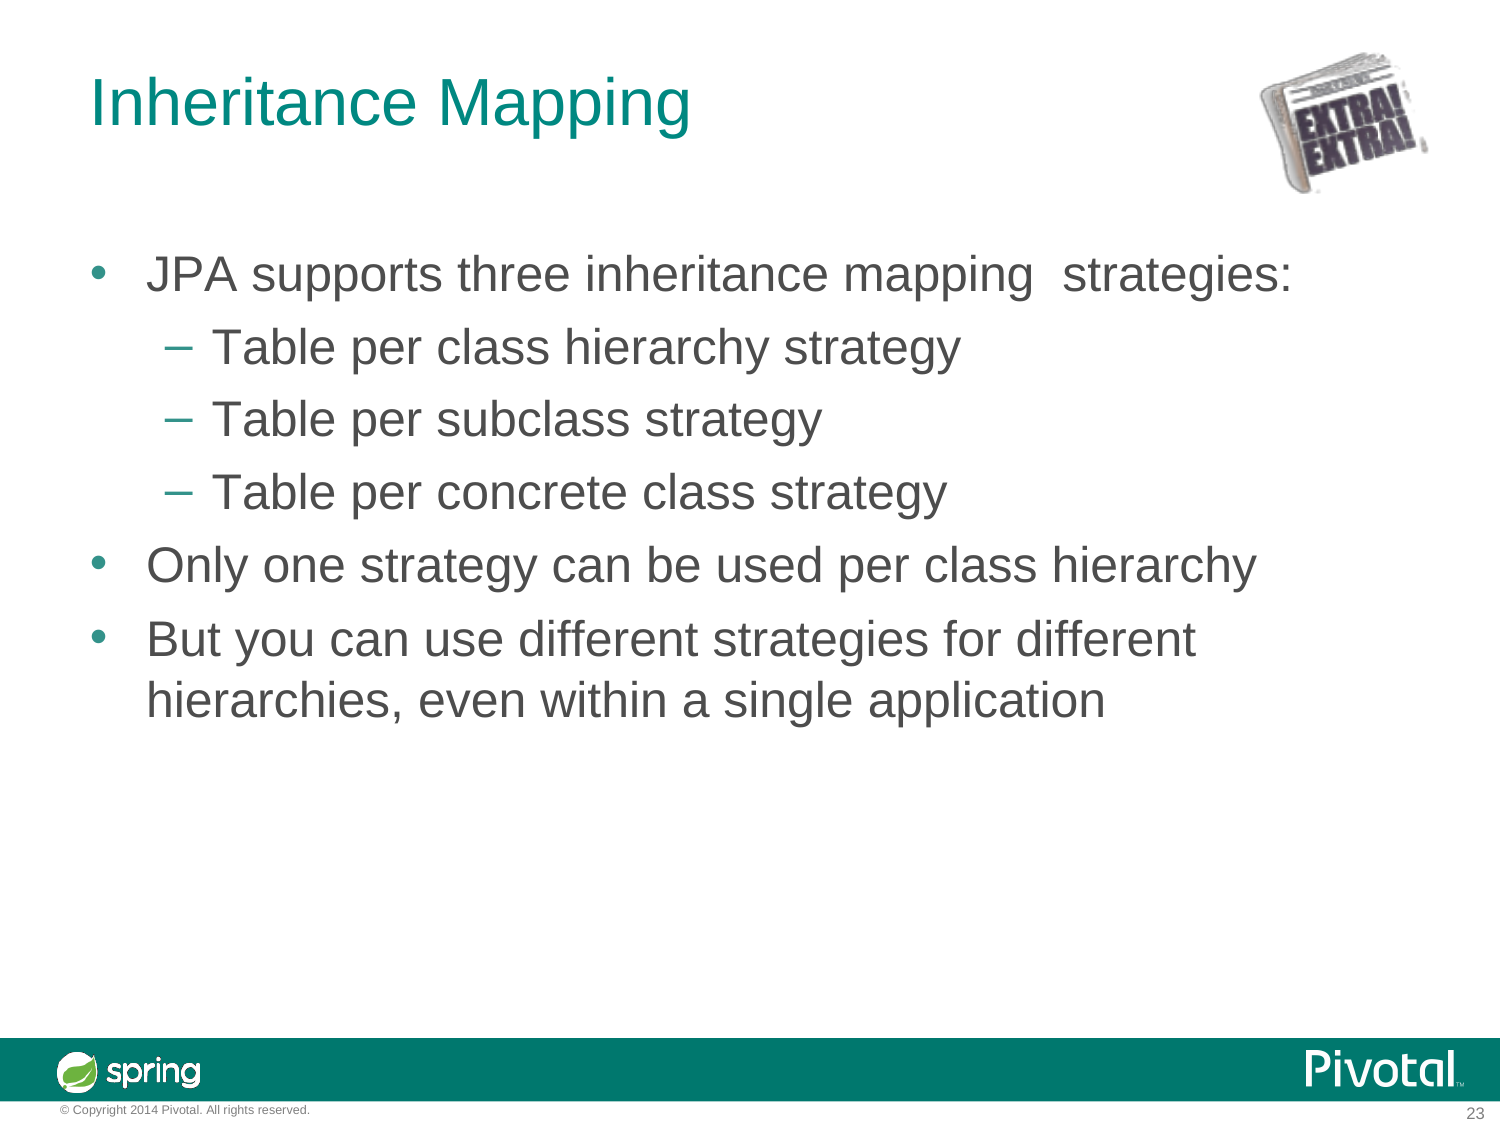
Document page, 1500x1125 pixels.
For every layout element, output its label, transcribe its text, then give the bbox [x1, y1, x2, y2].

picture [1252, 45, 1441, 196]
picture [32, 1041, 210, 1103]
picture [1306, 1050, 1464, 1087]
title Inheritance Mapping [75, 45, 1426, 232]
list JPA supports three inheritance mapping strategies: Table per class hierarchy strategy Table per subclass strategy Table per concrete class strategy Only one strategy can be used per class hierarchy But you can use different strategies for different hierarchies, even within a single application [75, 232, 1426, 976]
